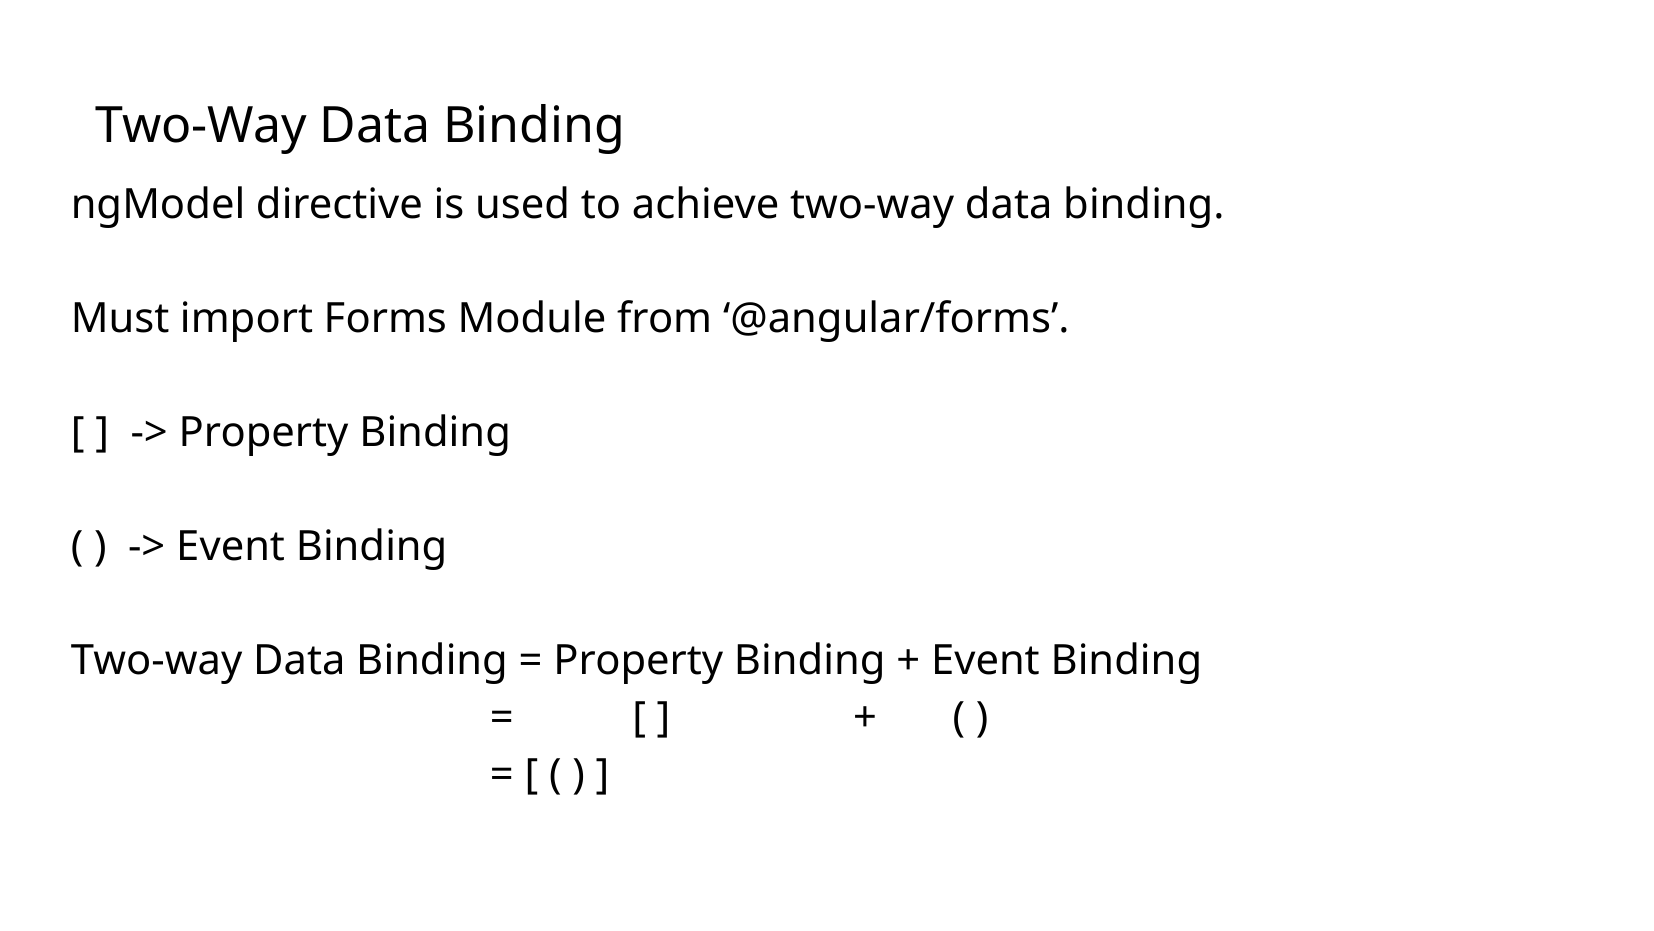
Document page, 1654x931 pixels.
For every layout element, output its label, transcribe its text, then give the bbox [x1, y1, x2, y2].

subtitle ngModel directive is used to achieve two-way data binding. Must import Forms Module from ‘@angular/forms’. [ ] -> Property Binding ( ) -> Event Binding Two-way Data Binding = Property Binding + Event Binding = [ ] + ( ) = [ ( ) ] [70, 217, 1654, 758]
title Two-Way Data Binding [59, 59, 662, 188]
